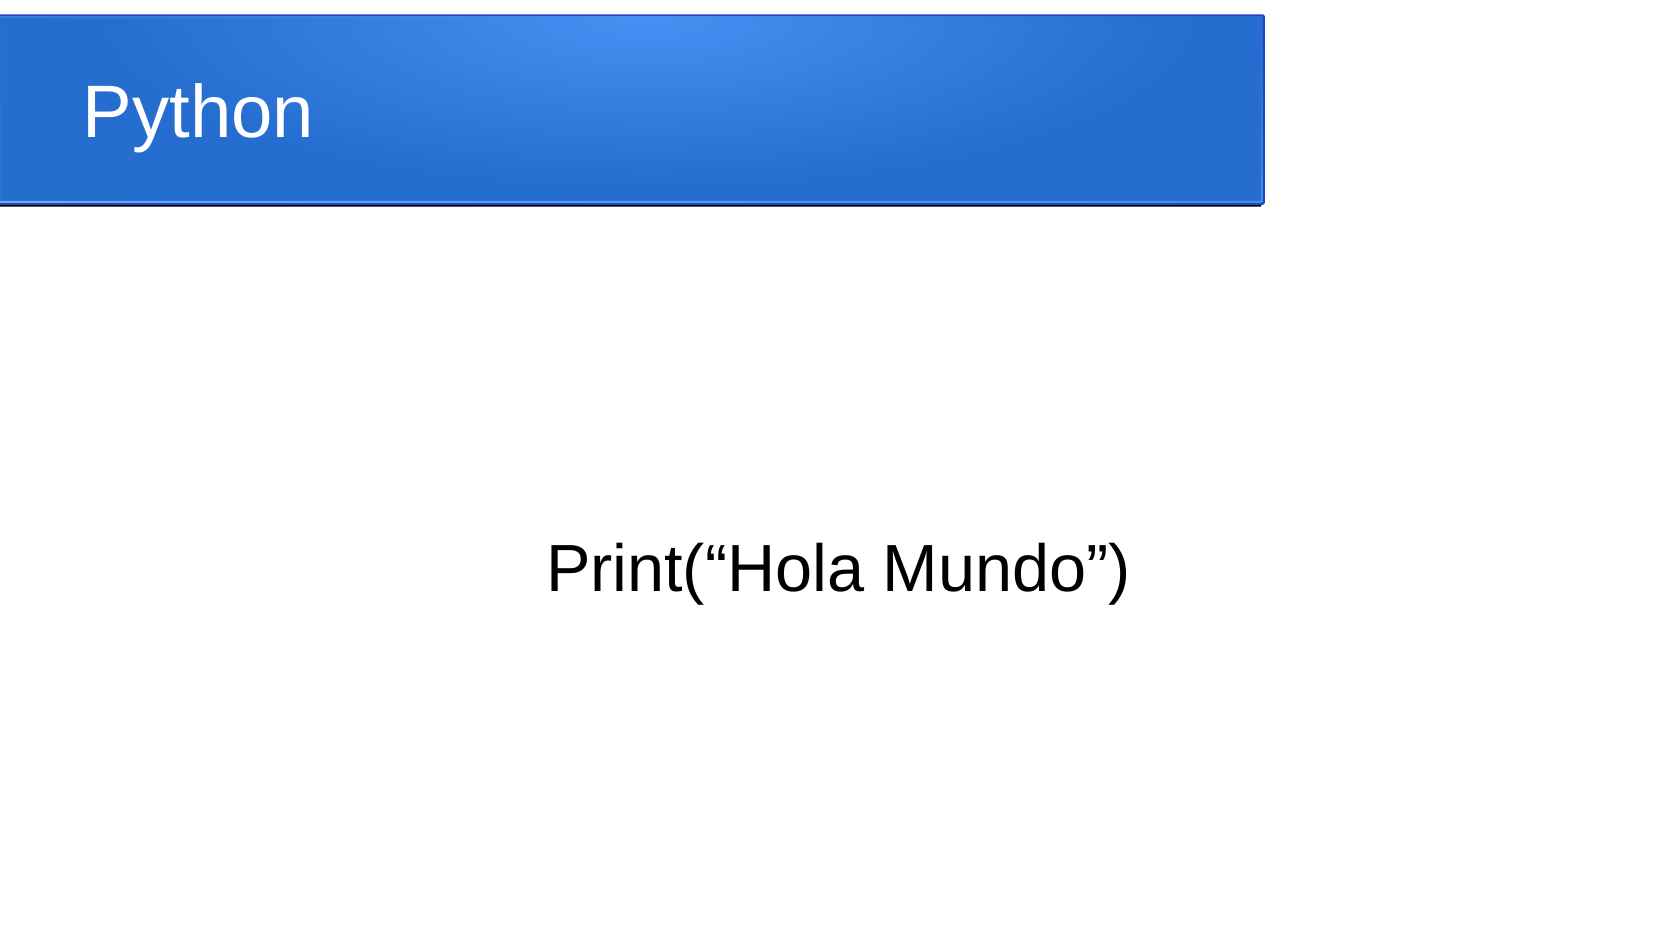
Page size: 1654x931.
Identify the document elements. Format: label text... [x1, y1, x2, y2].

title Python [82, 35, 1235, 189]
subtitle Print(“Hola Mundo”) [94, 268, 1583, 808]
